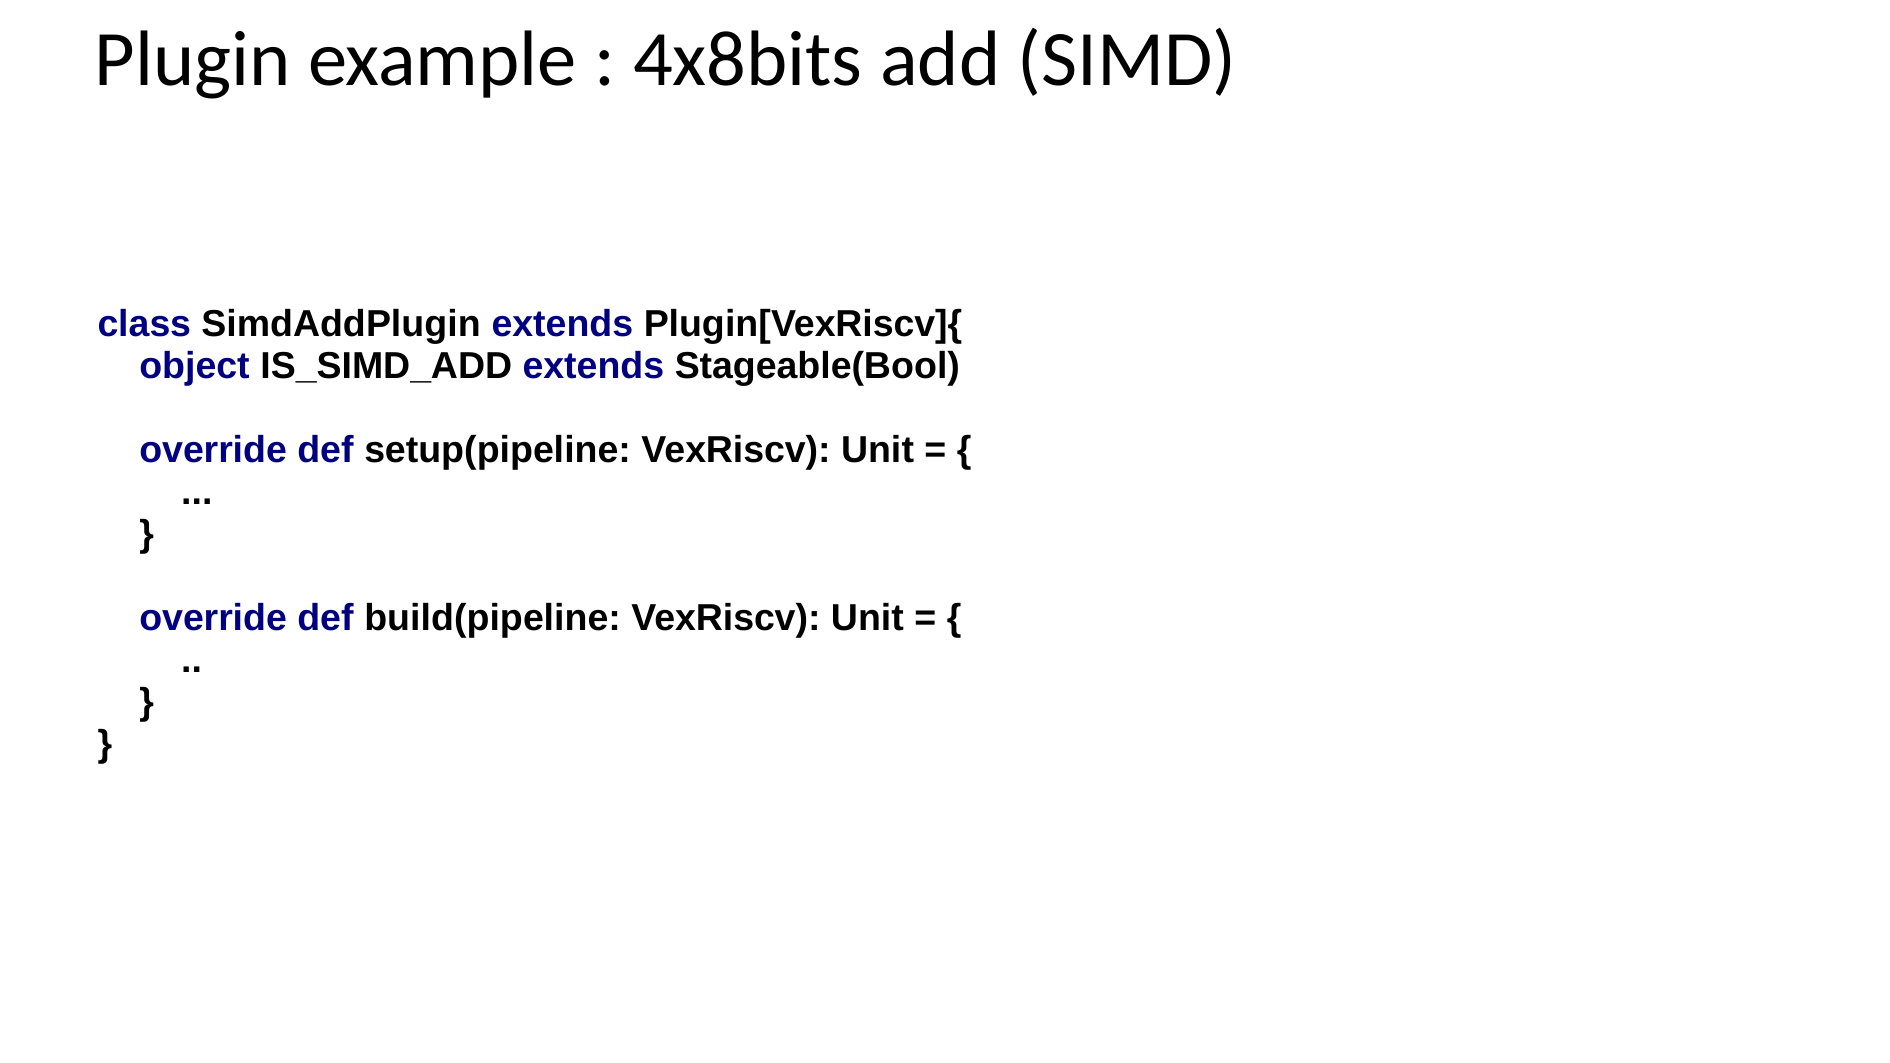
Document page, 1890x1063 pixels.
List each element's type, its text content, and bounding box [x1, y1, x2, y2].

title Plugin example : 4x8bits add (SIMD) [94, 0, 1796, 155]
text_box class SimdAddPlugin extends Plugin[VexRiscv]{ object IS_SIMD_ADD extends Stageable(Bool) override def setup(pipeline: VexRiscv): Unit = { ... } override def build(pipeline: VexRiscv): Unit = { .. } } [82, 295, 1111, 829]
